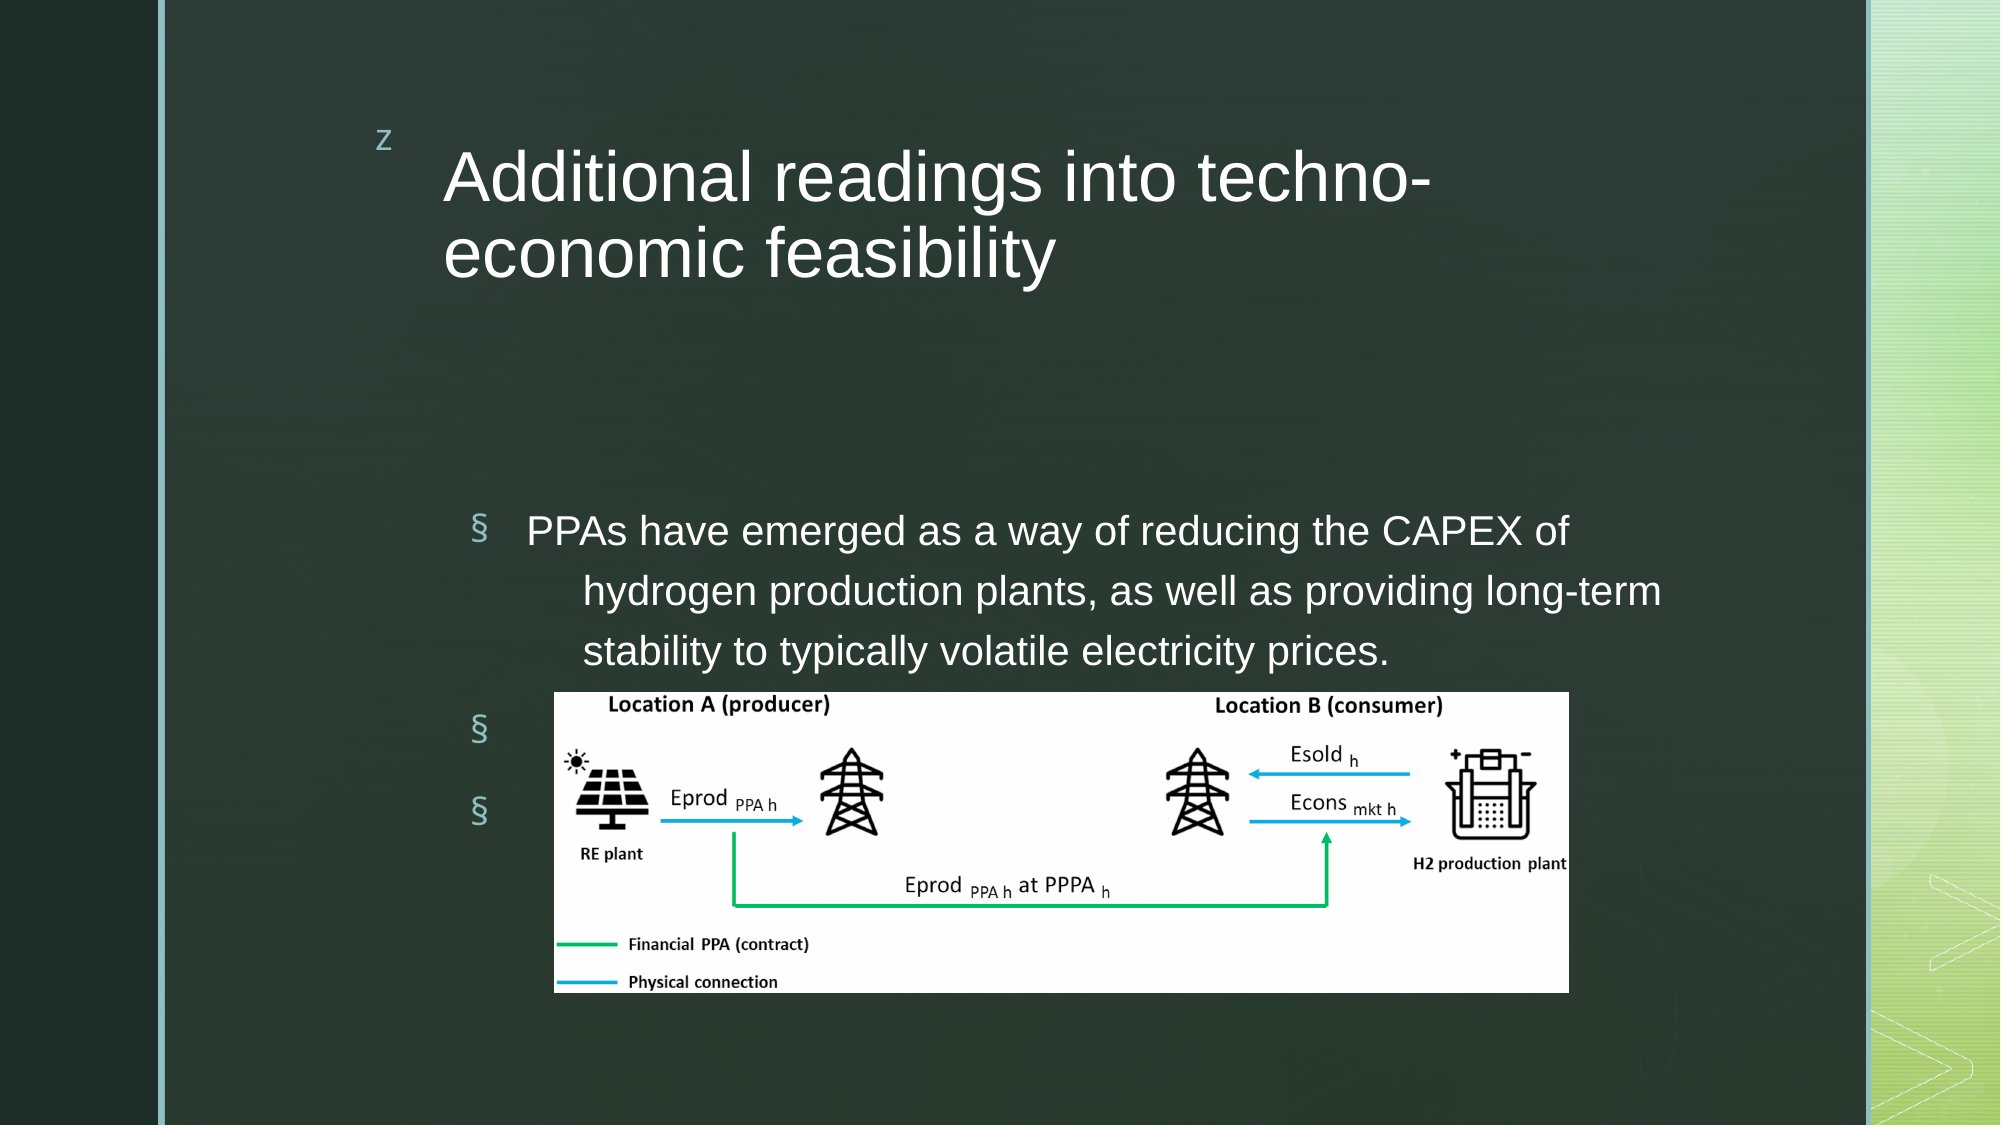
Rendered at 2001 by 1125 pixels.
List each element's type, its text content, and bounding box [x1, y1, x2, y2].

list PPAs have emerged as a way of reducing the CAPEX of hydrogen production plants, as well as providing long-term stability to typically volatile electricity prices. [454, 336, 1734, 993]
title Additional readings into techno-economic feasibility [428, 132, 1734, 310]
picture [554, 692, 1569, 993]
